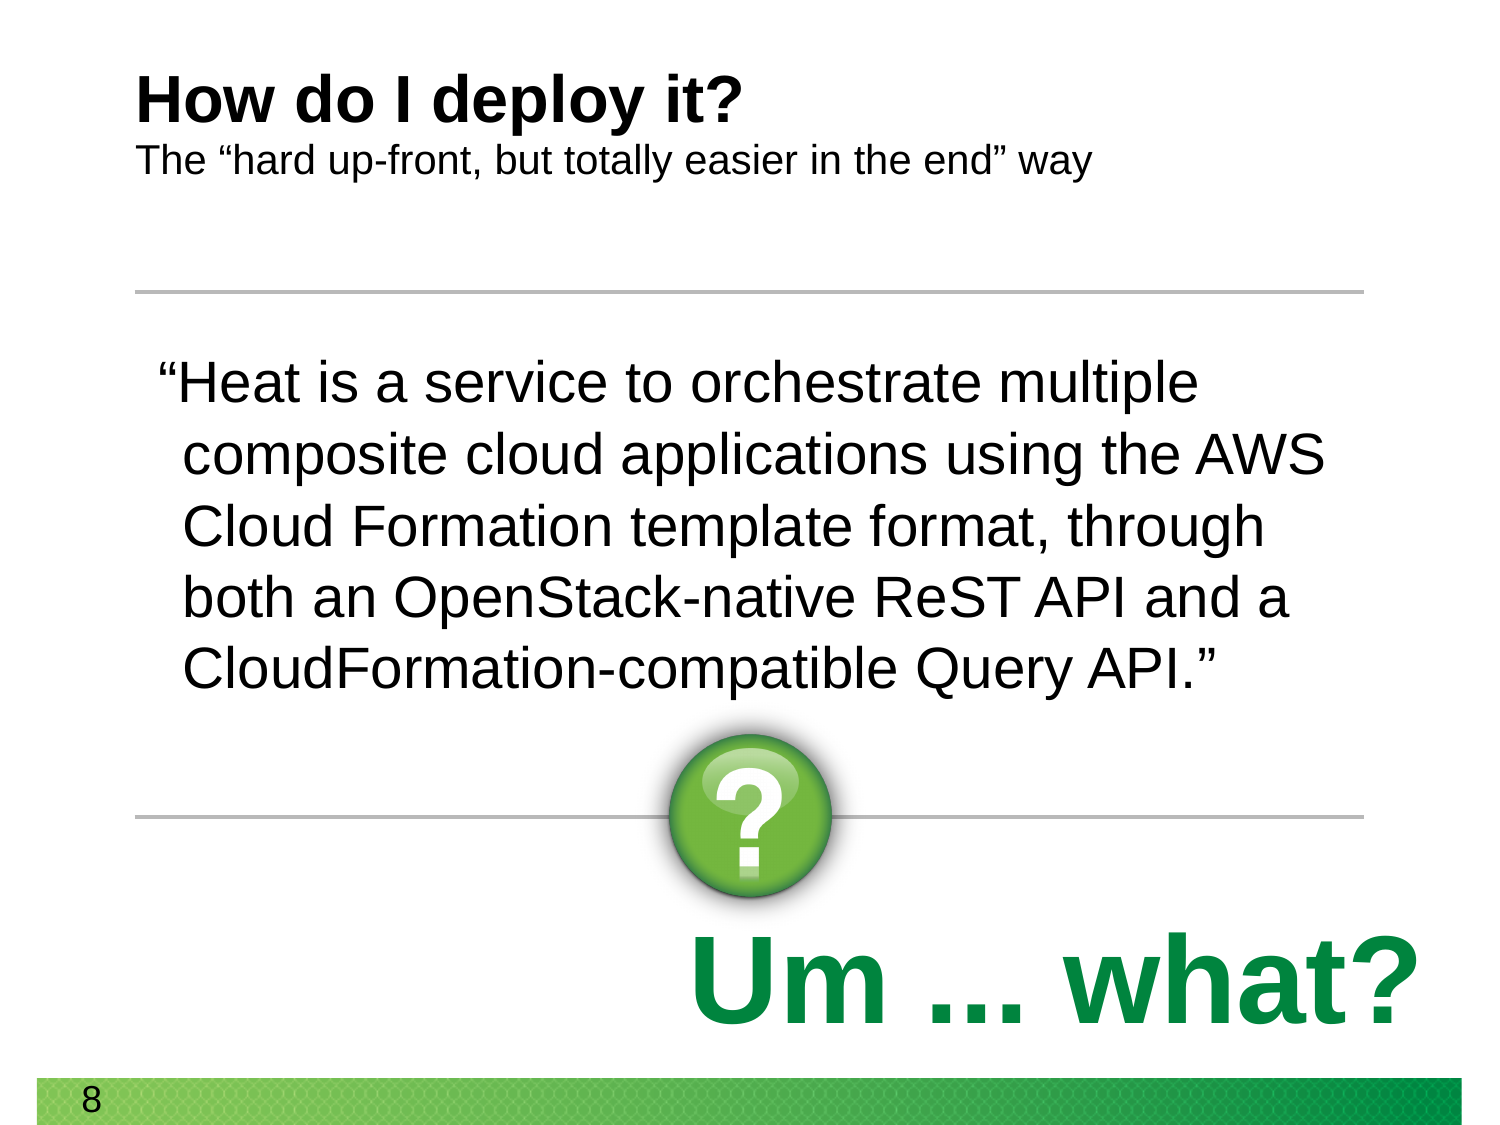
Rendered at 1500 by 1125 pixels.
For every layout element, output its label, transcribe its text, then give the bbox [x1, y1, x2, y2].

picture [630, 695, 871, 937]
picture [36, 1078, 1462, 1125]
text_box “Heat is a service to orchestrate multiple composite cloud applications using the AWS Cloud Formation template format, through both an OpenStack-native ReST API and a CloudFormation-compatible Query API.” [158, 343, 1354, 695]
text_box Um ... what? [688, 910, 1426, 1051]
title How do I deploy it? The “hard up-front, but totally easier in the end” way [135, 41, 1372, 204]
